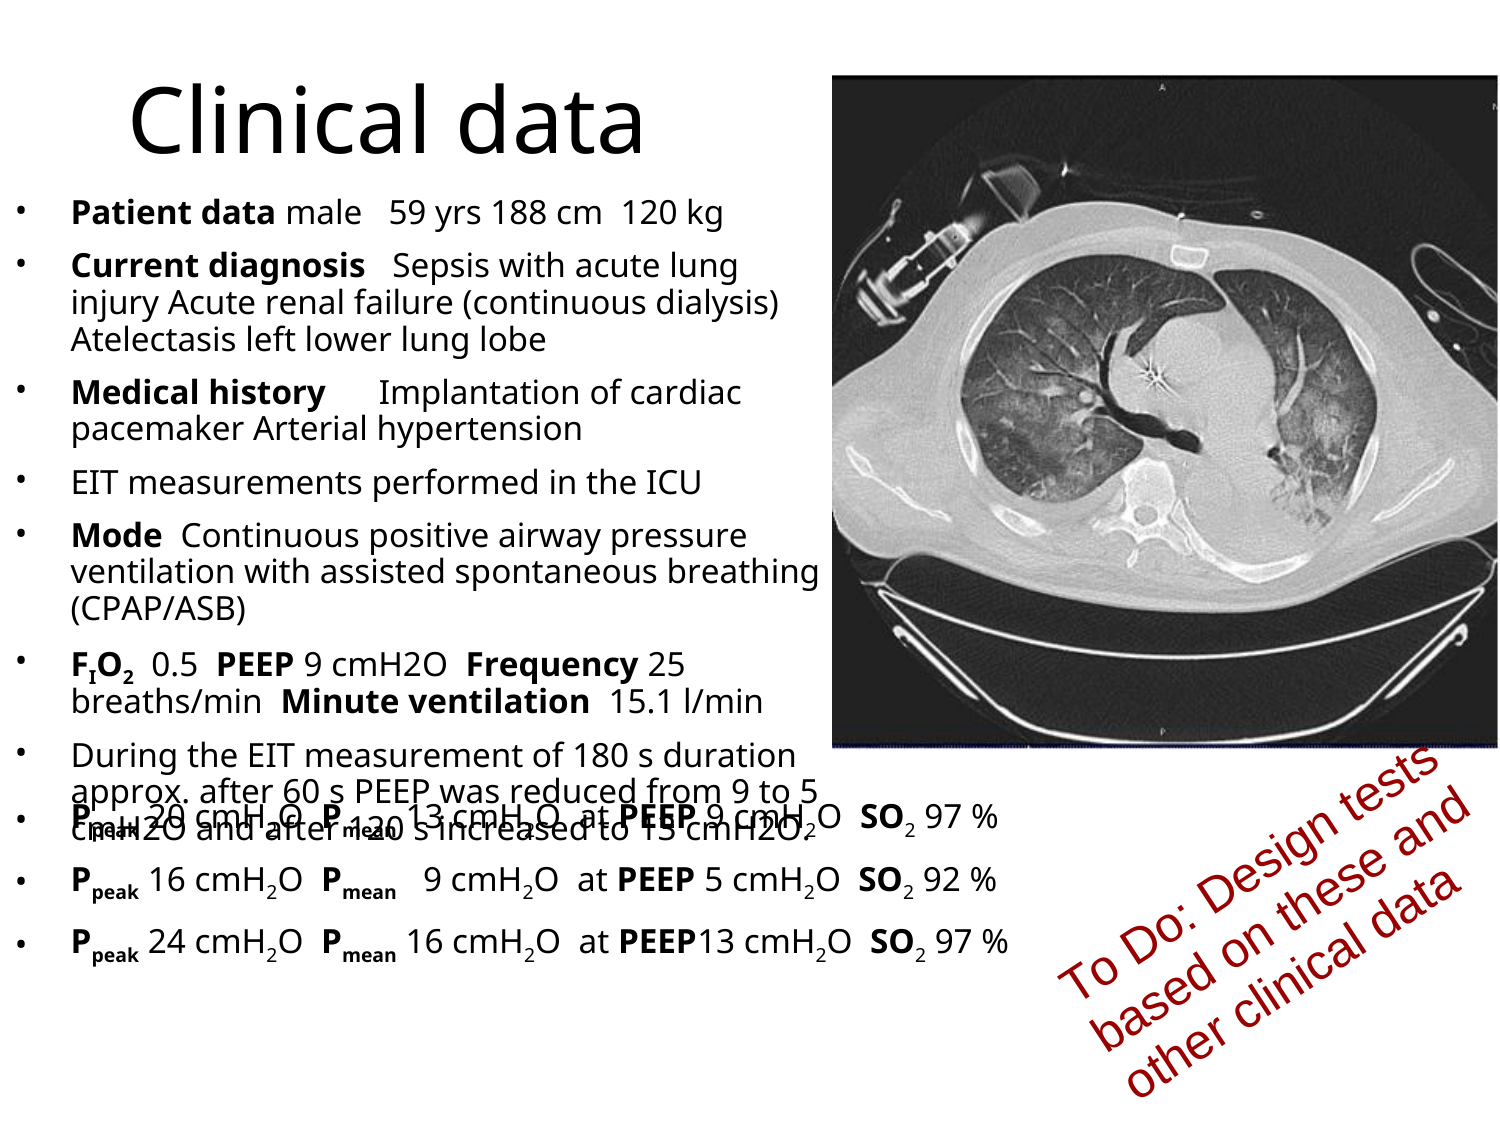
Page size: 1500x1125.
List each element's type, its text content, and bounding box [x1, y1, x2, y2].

picture [832, 74, 1500, 751]
text_box Ppeak 20 cmH2O Pmean 13 cmH2O at PEEP 9 cmH2O SO2 97 % Ppeak 16 cmH2O Pmean 9 cmH2O at PEEP 5 cmH2O SO2 92 % Ppeak 24 cmH2O Pmean 16 cmH2O at PEEP13 cmH2O SO2 97 % [0, 787, 1100, 1063]
title Clinical data [112, 0, 1388, 187]
text_box To Do: Design tests based on these and other clinical data [1094, 684, 1500, 1125]
list Patient data male 59 yrs 188 cm 120 kg Current diagnosis Sepsis with acute lung injury Acute renal failure (continuous dialysis) Atelectasis left lower lung lobe Medical history Implantation of cardiac pacemaker Arterial hypertension EIT measurements performed in the ICU Mode Continuous positive airway pressure ventilation with assisted spontaneous breathing (CPAP/ASB) FIO2 0.5 PEEP 9 cmH2O Frequency 25 breaths/min Minute ventilation 15.1 l/min During the EIT measurement of 180 s duration approx. after 60 s PEEP was reduced from 9 to 5 cmH2O and after 120 s increased to 13 cmH2O. [0, 187, 850, 787]
